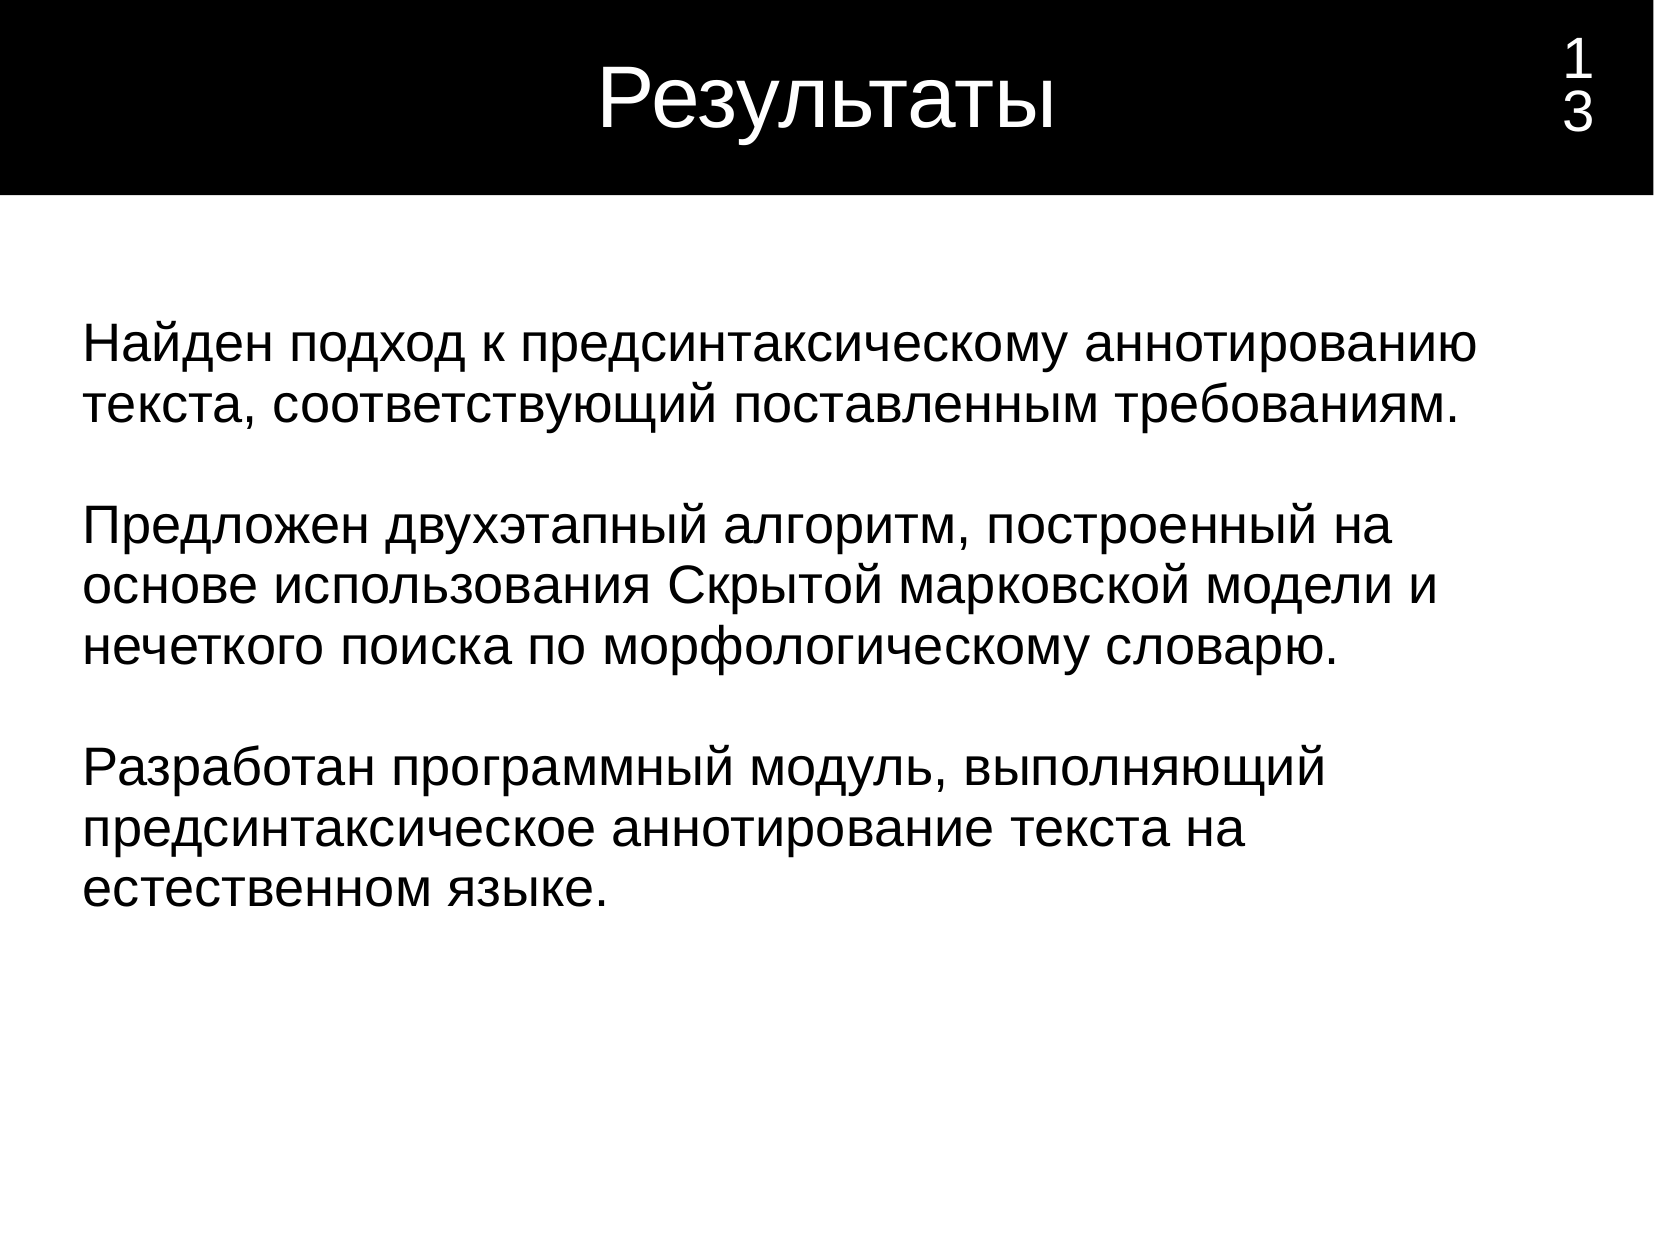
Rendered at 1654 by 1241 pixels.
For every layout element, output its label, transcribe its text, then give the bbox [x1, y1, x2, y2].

title Результаты [0, 0, 1654, 196]
subtitle Найден подход к предсинтаксическому аннотированию текста, соответствующий поставленным требованиям. Предложен двухэтапный алгоритм, построенный на основе использования Скрытой марковской модели и нечеткого поиска по морфологическому словарю. Разработан программный модуль, выполняющий предсинтаксическое аннотирование текста на естественном языке. [82, 255, 1538, 976]
text_box <number> [1547, 18, 1623, 109]
